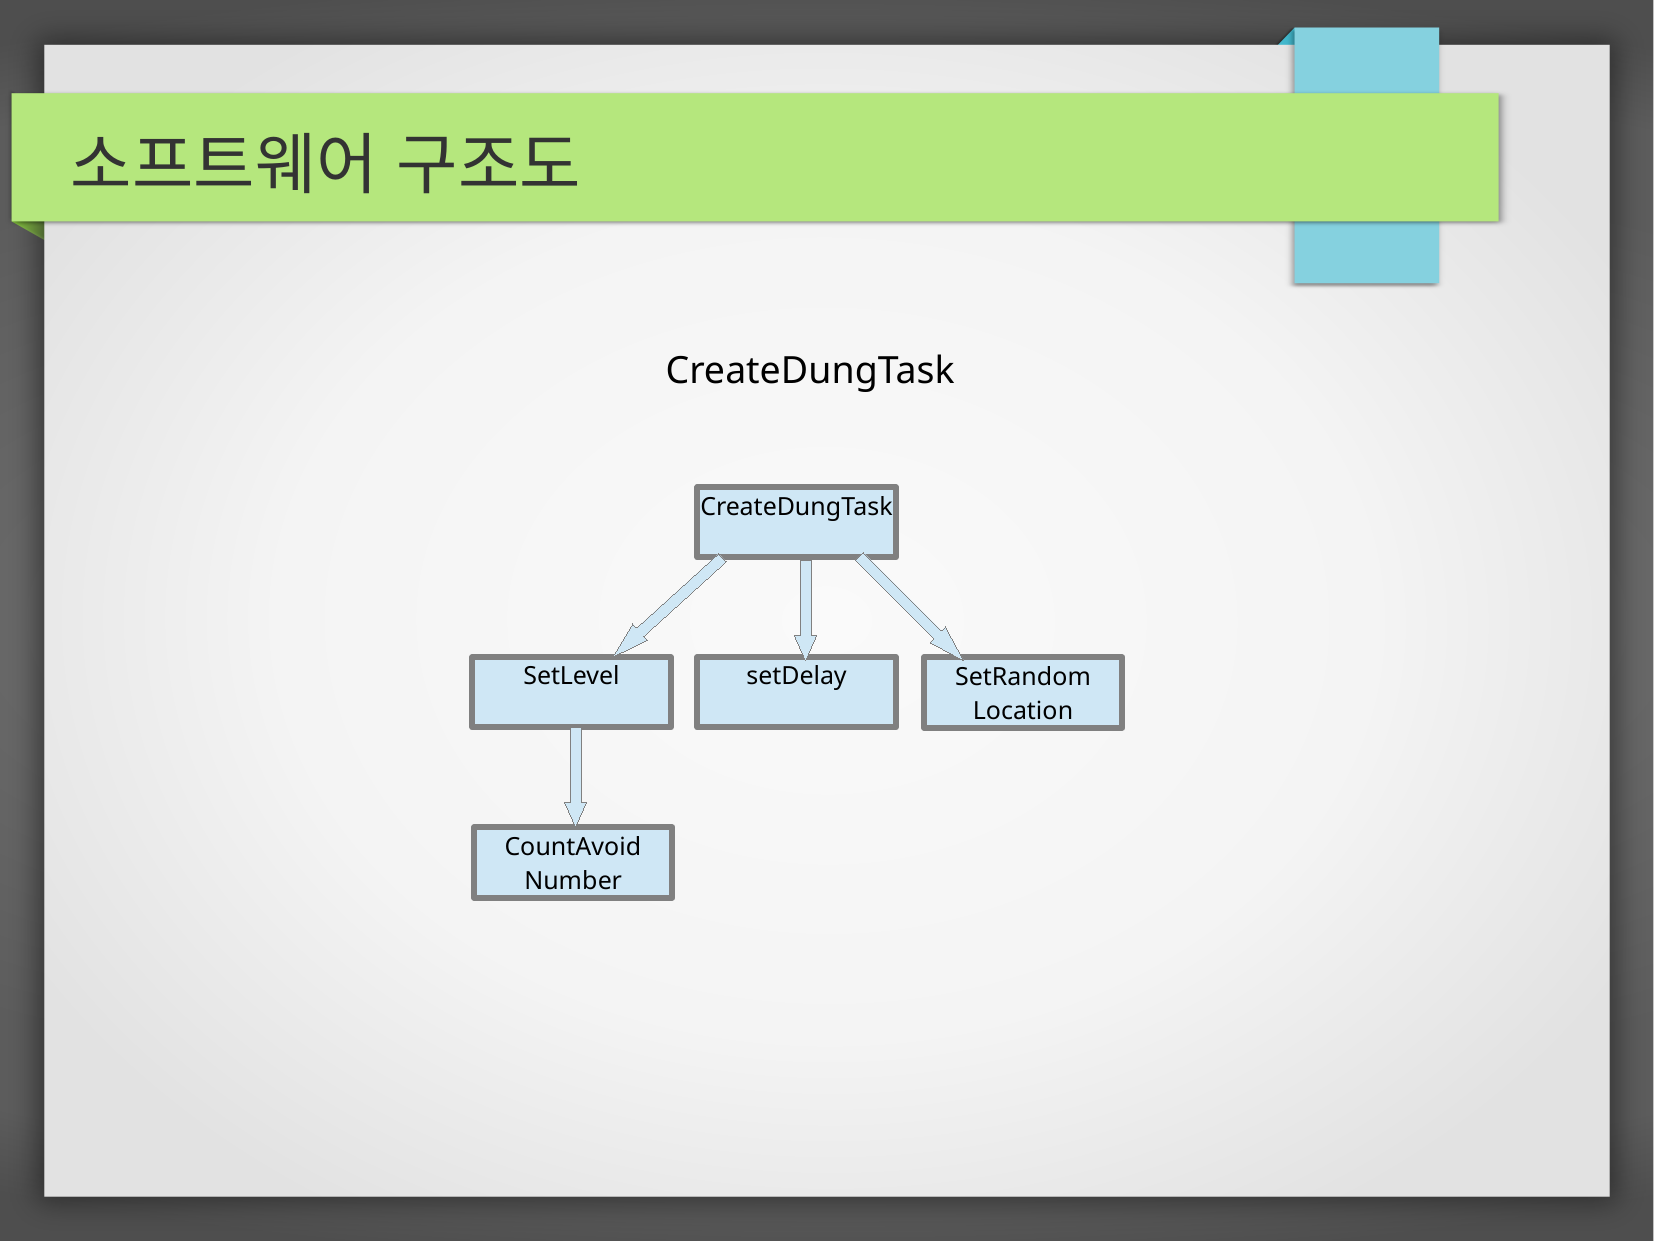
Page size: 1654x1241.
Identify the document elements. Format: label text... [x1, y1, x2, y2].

picture [0, 0, 1654, 1241]
text_box CountAvoid Number [473, 827, 673, 898]
text_box [794, 560, 817, 661]
text_box SetRandom Location [923, 657, 1123, 728]
title 소프트웨어 구조도 [70, 106, 1229, 213]
text_box [855, 552, 964, 661]
text_box setDelay [697, 656, 896, 728]
list CreateDungTask [82, 343, 1538, 1063]
text_box CreateDungTask [697, 487, 896, 558]
text_box [612, 553, 727, 657]
text_box SetLevel [472, 657, 671, 728]
text_box [564, 727, 587, 828]
